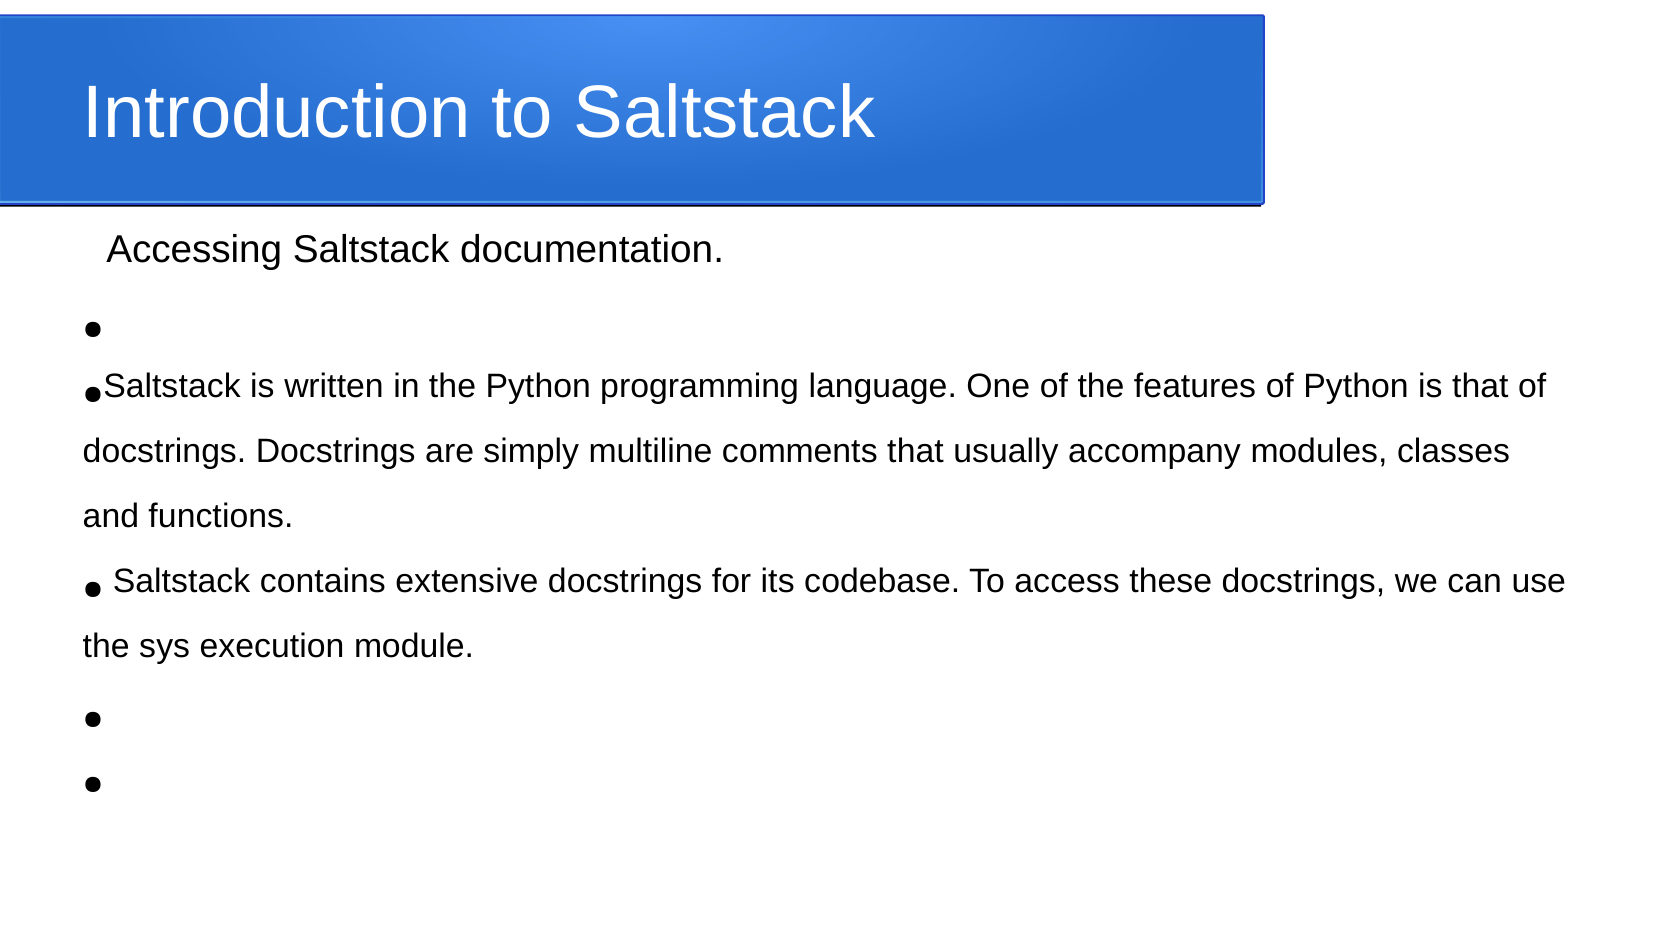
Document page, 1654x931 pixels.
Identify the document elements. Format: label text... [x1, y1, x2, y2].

subtitle Accessing Saltstack documentation. Saltstack is written in the Python programming language. One of the features of Python is that of docstrings. Docstrings are simply multiline comments that usually accompany modules, classes and functions. Saltstack contains extensive docstrings for its codebase. To access these docstrings, we can use the sys execution module. [82, 224, 1571, 819]
title Introduction to Saltstack [82, 35, 1235, 189]
